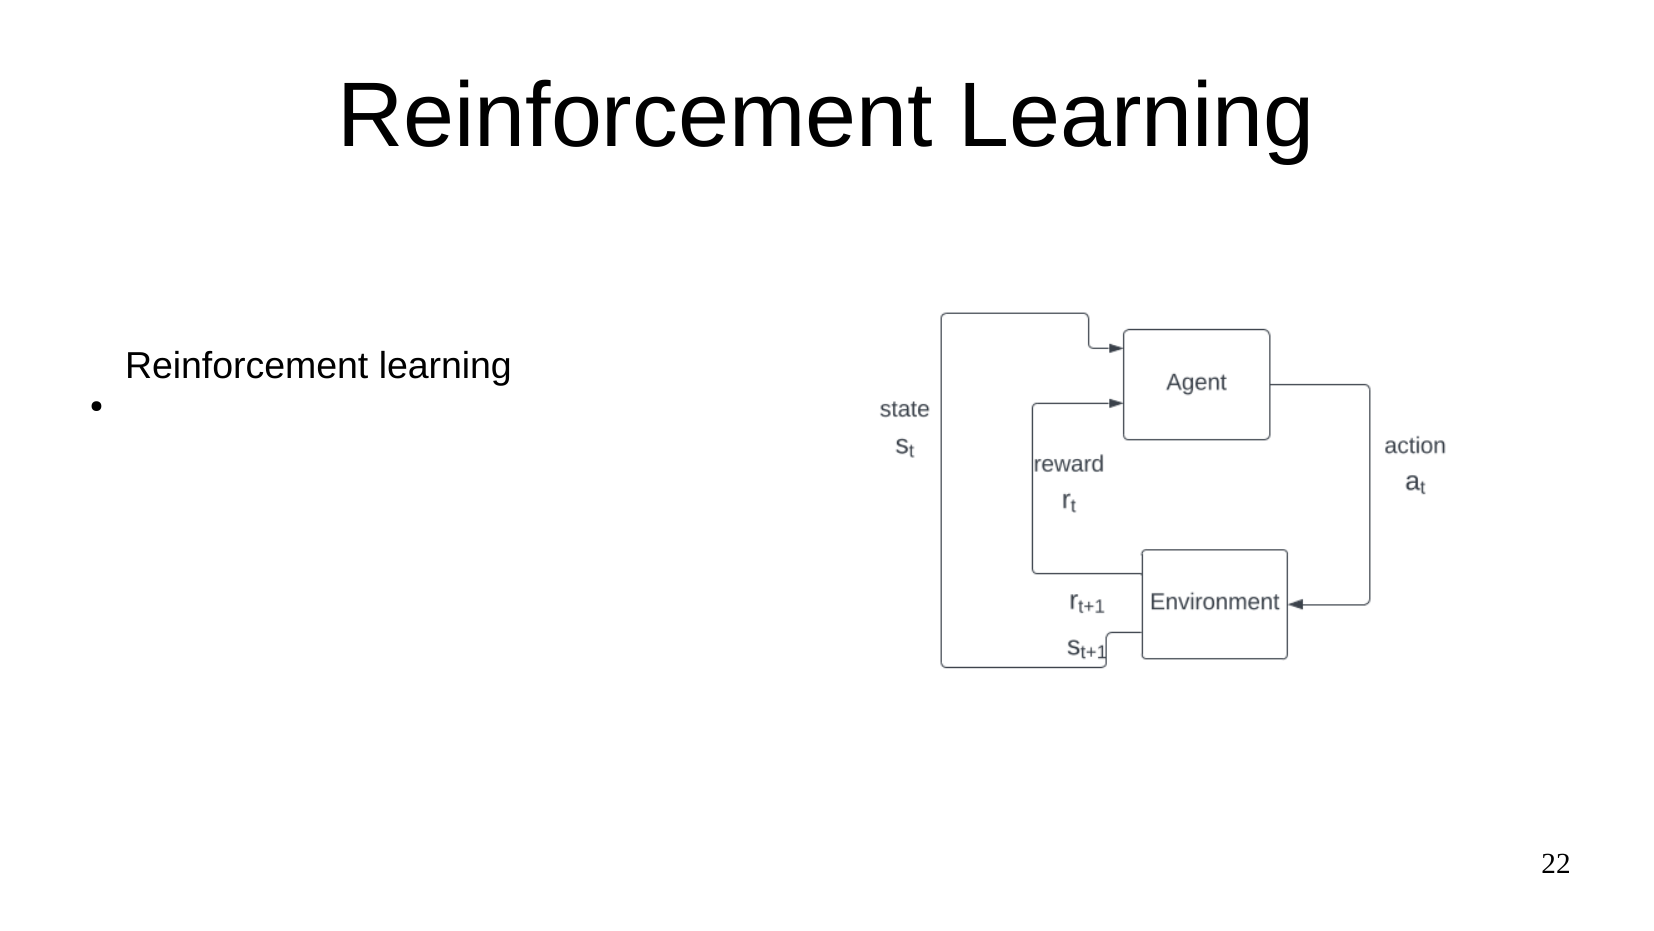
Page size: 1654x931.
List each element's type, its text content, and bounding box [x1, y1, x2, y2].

picture [867, 299, 1463, 687]
text_box Reinforcement learning [75, 337, 863, 713]
title Reinforcement Learning [82, 37, 1571, 193]
